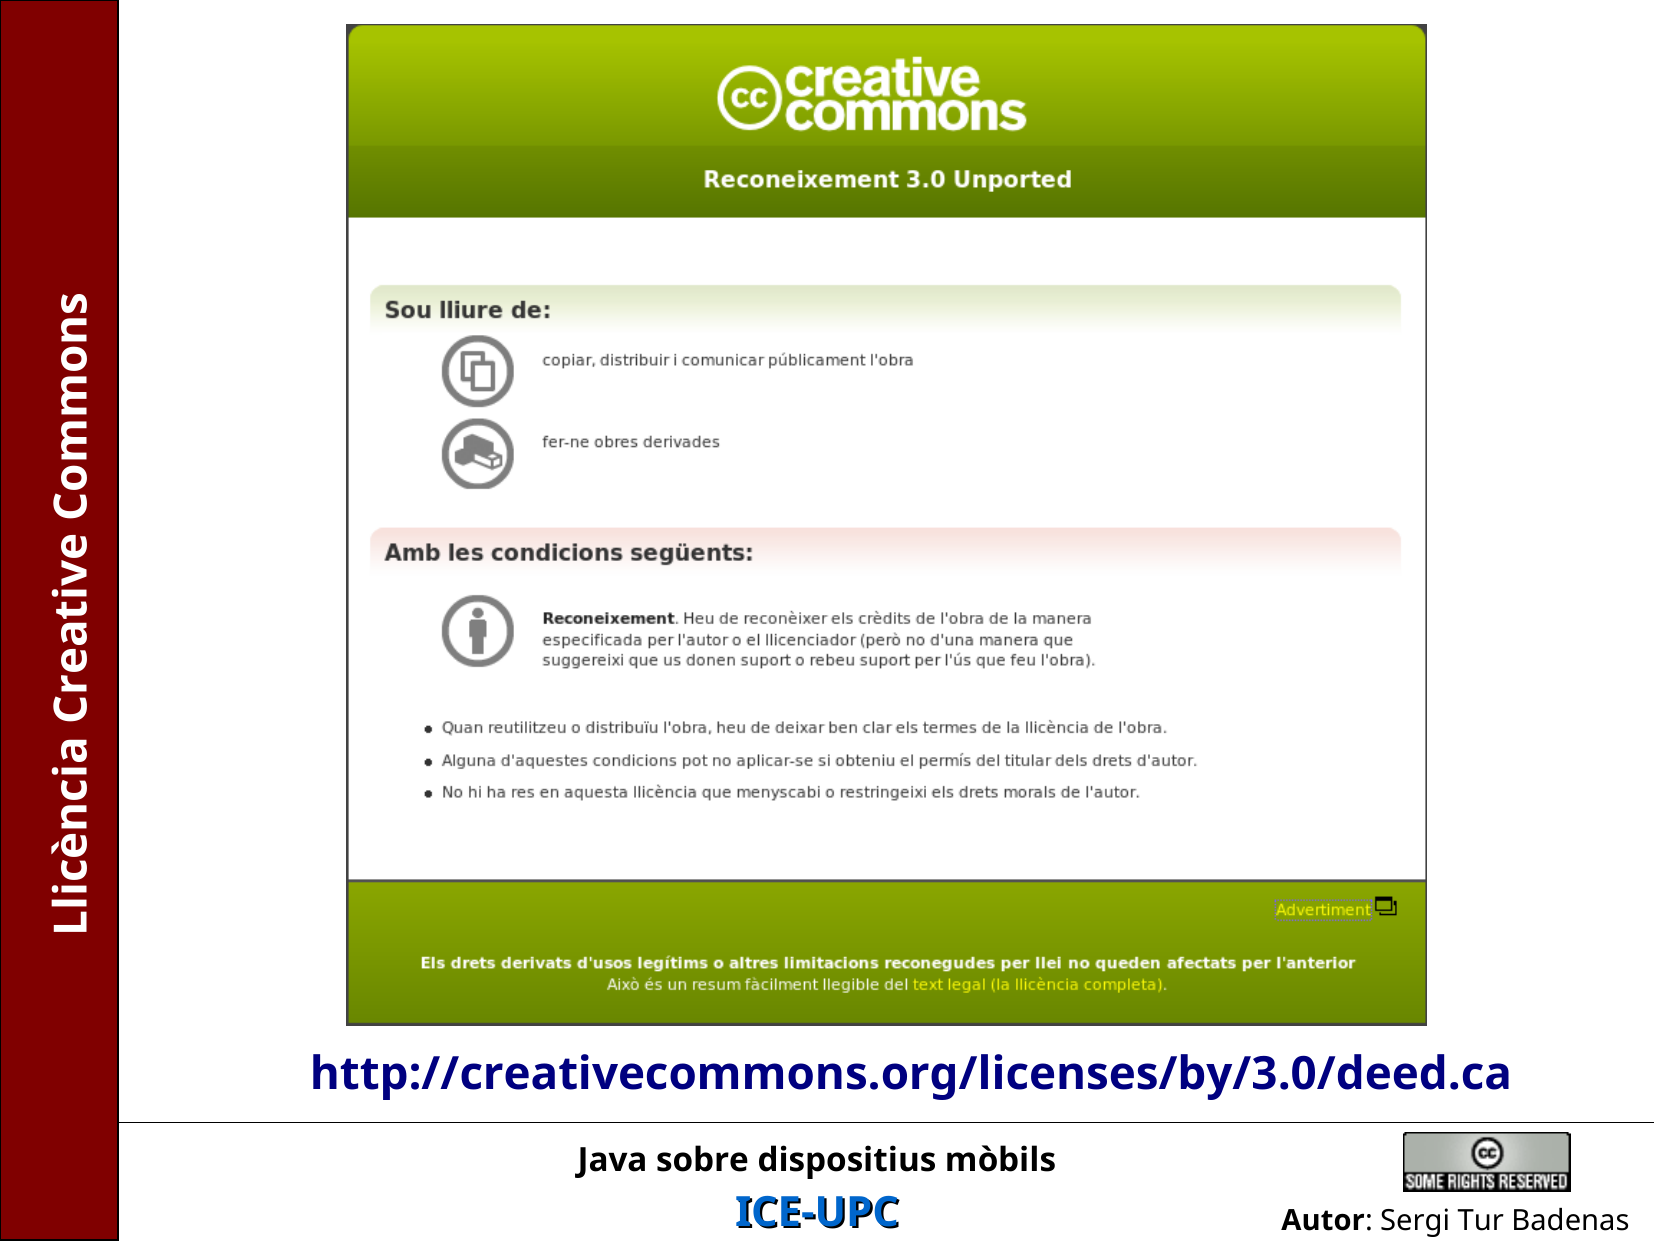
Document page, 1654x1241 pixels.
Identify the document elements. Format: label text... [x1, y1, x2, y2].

text_box http://creativecommons.org/licenses/by/3.0/deed.ca [295, 1033, 1580, 1095]
picture [1403, 1132, 1571, 1192]
picture [346, 24, 1427, 1026]
